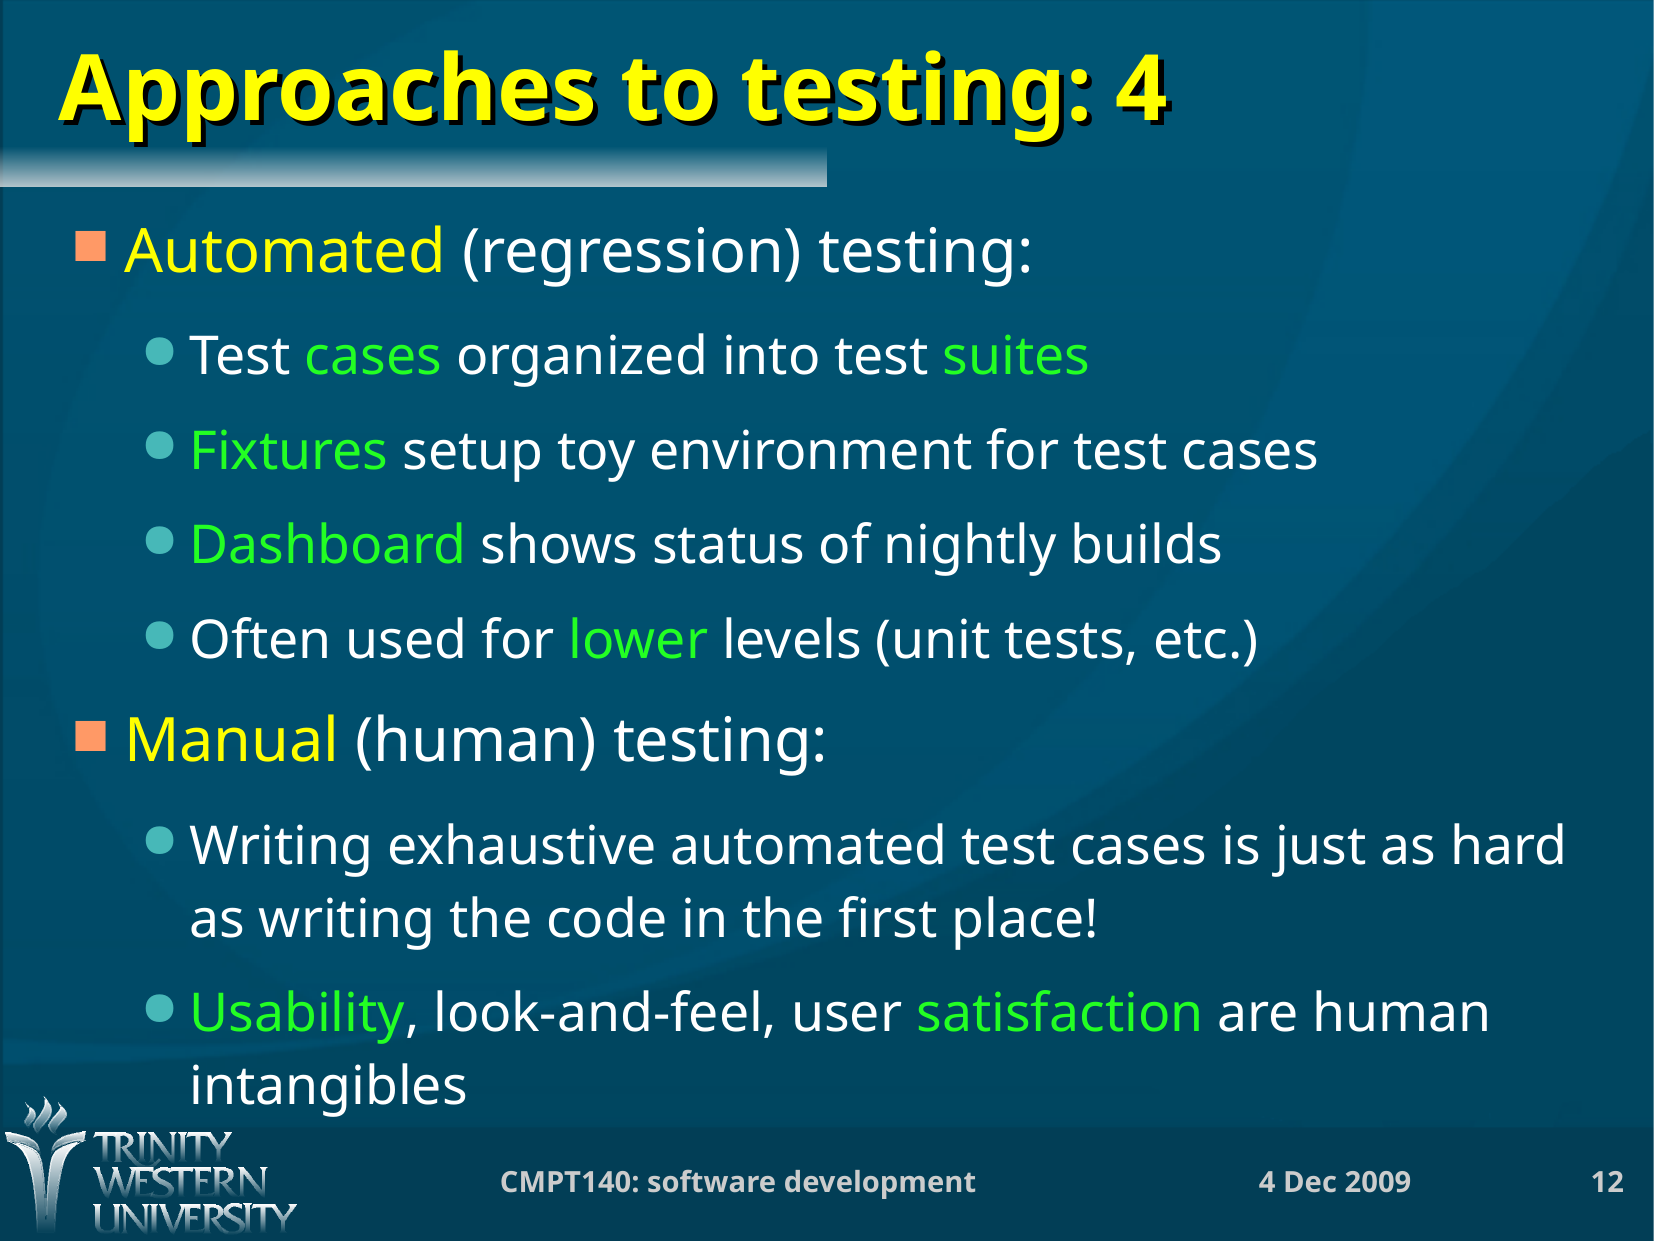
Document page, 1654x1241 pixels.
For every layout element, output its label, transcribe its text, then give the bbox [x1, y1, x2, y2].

title Approaches to testing: 4 [59, 19, 1595, 148]
list Automated (regression) testing: Test cases organized into test suites Fixtures setup toy environment for test cases Dashboard shows status of nightly builds Often used for lower levels (unit tests, etc.) Manual (human) testing: Writing exhaustive automated test cases is just as hard as writing the code in the first place! Usability, look-and-feel, user satisfaction are human intangibles [59, 206, 1625, 1123]
picture [38, 1227, 54, 1232]
